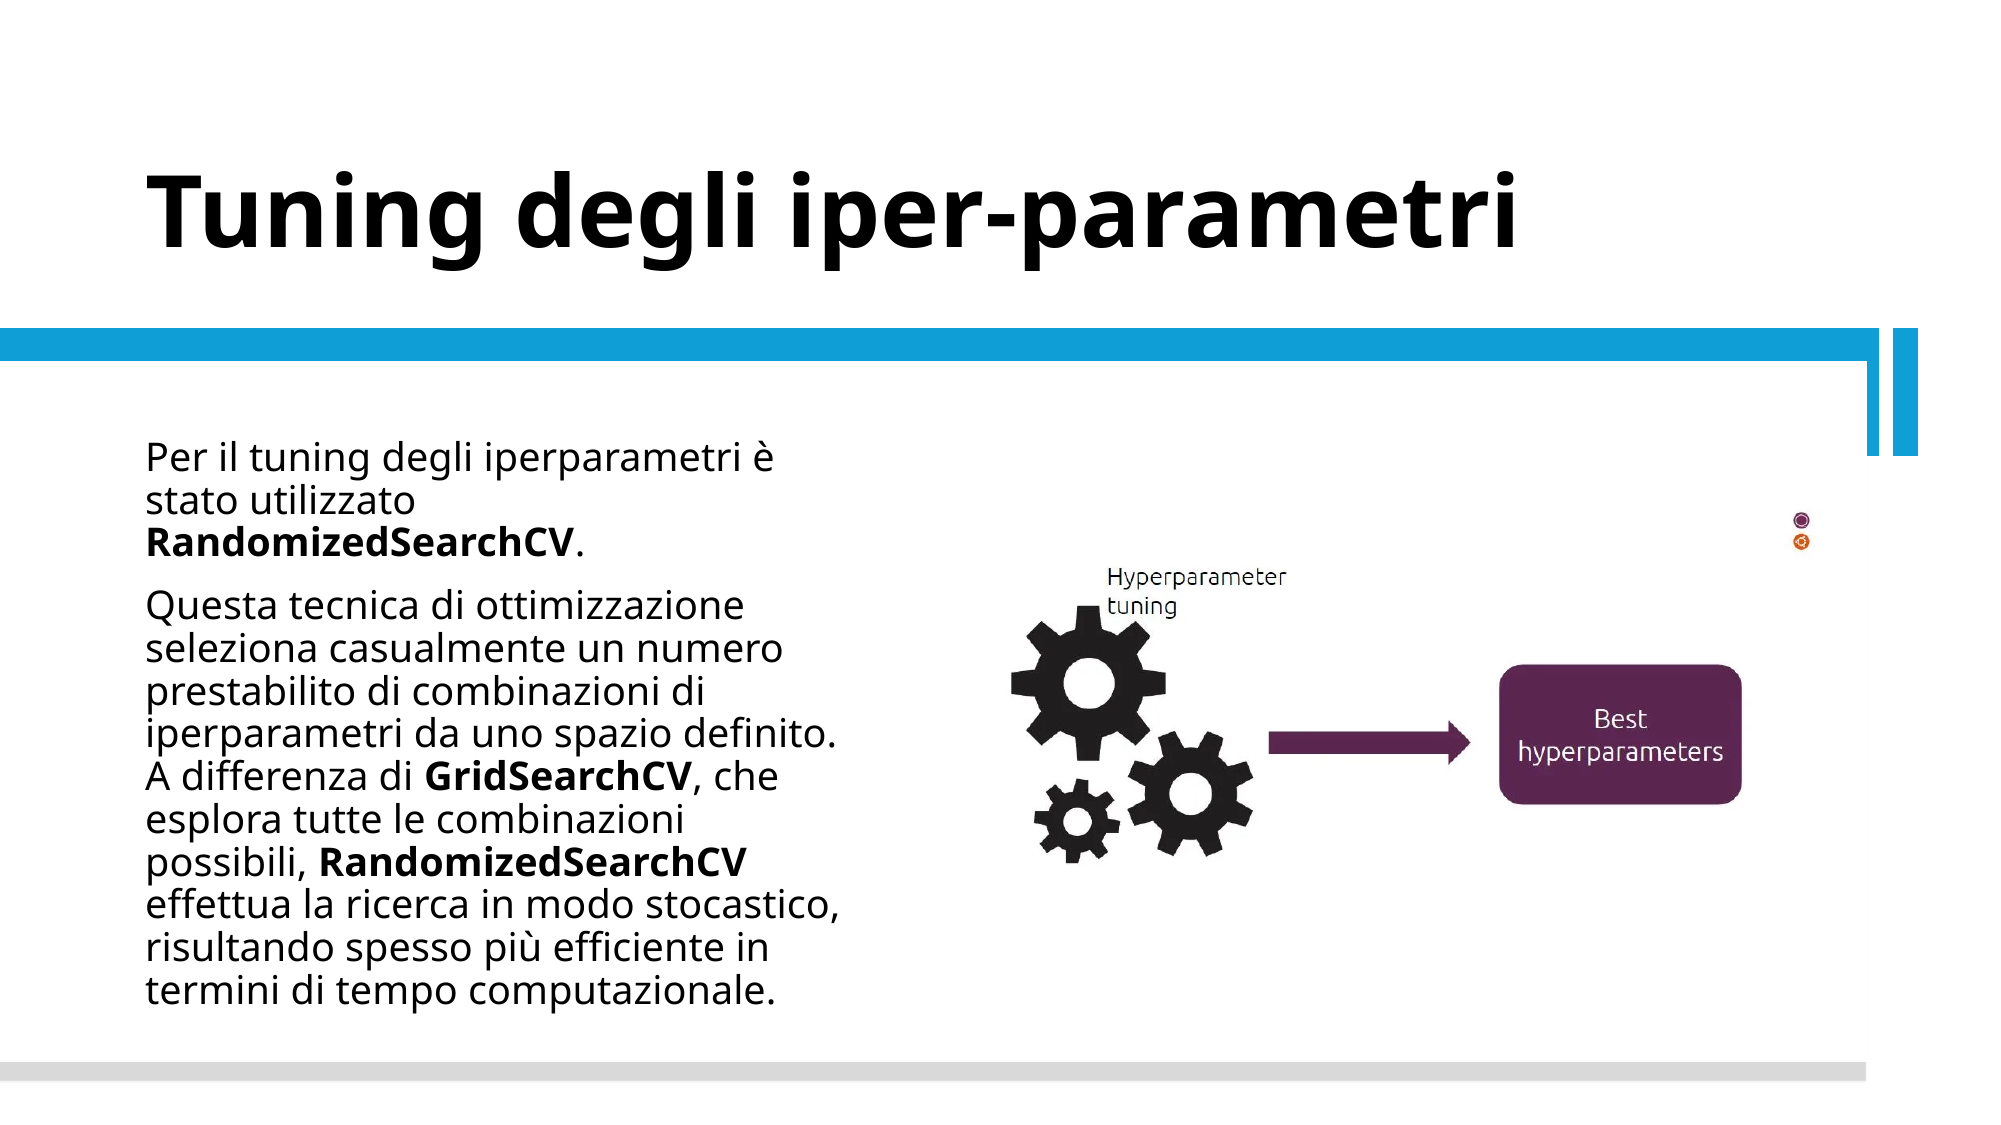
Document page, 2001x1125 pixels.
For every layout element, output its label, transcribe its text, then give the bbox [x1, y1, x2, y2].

picture [969, 509, 1815, 915]
list Per il tuning degli iperparametri è stato utilizzato RandomizedSearchCV. Questa tecnica di ottimizzazione seleziona casualmente un numero prestabilito di combinazioni di iperparametri da uno spazio definito. A differenza di GridSearchCV, che esplora tutte le combinazioni possibili, RandomizedSearchCV effettua la ricerca in modo stocastico, risultando spesso più efficiente in termini di tempo computazionale. [130, 426, 874, 1024]
title Tuning degli iper-parametri [130, 63, 1782, 277]
text_box [0, 0, 2000, 1125]
